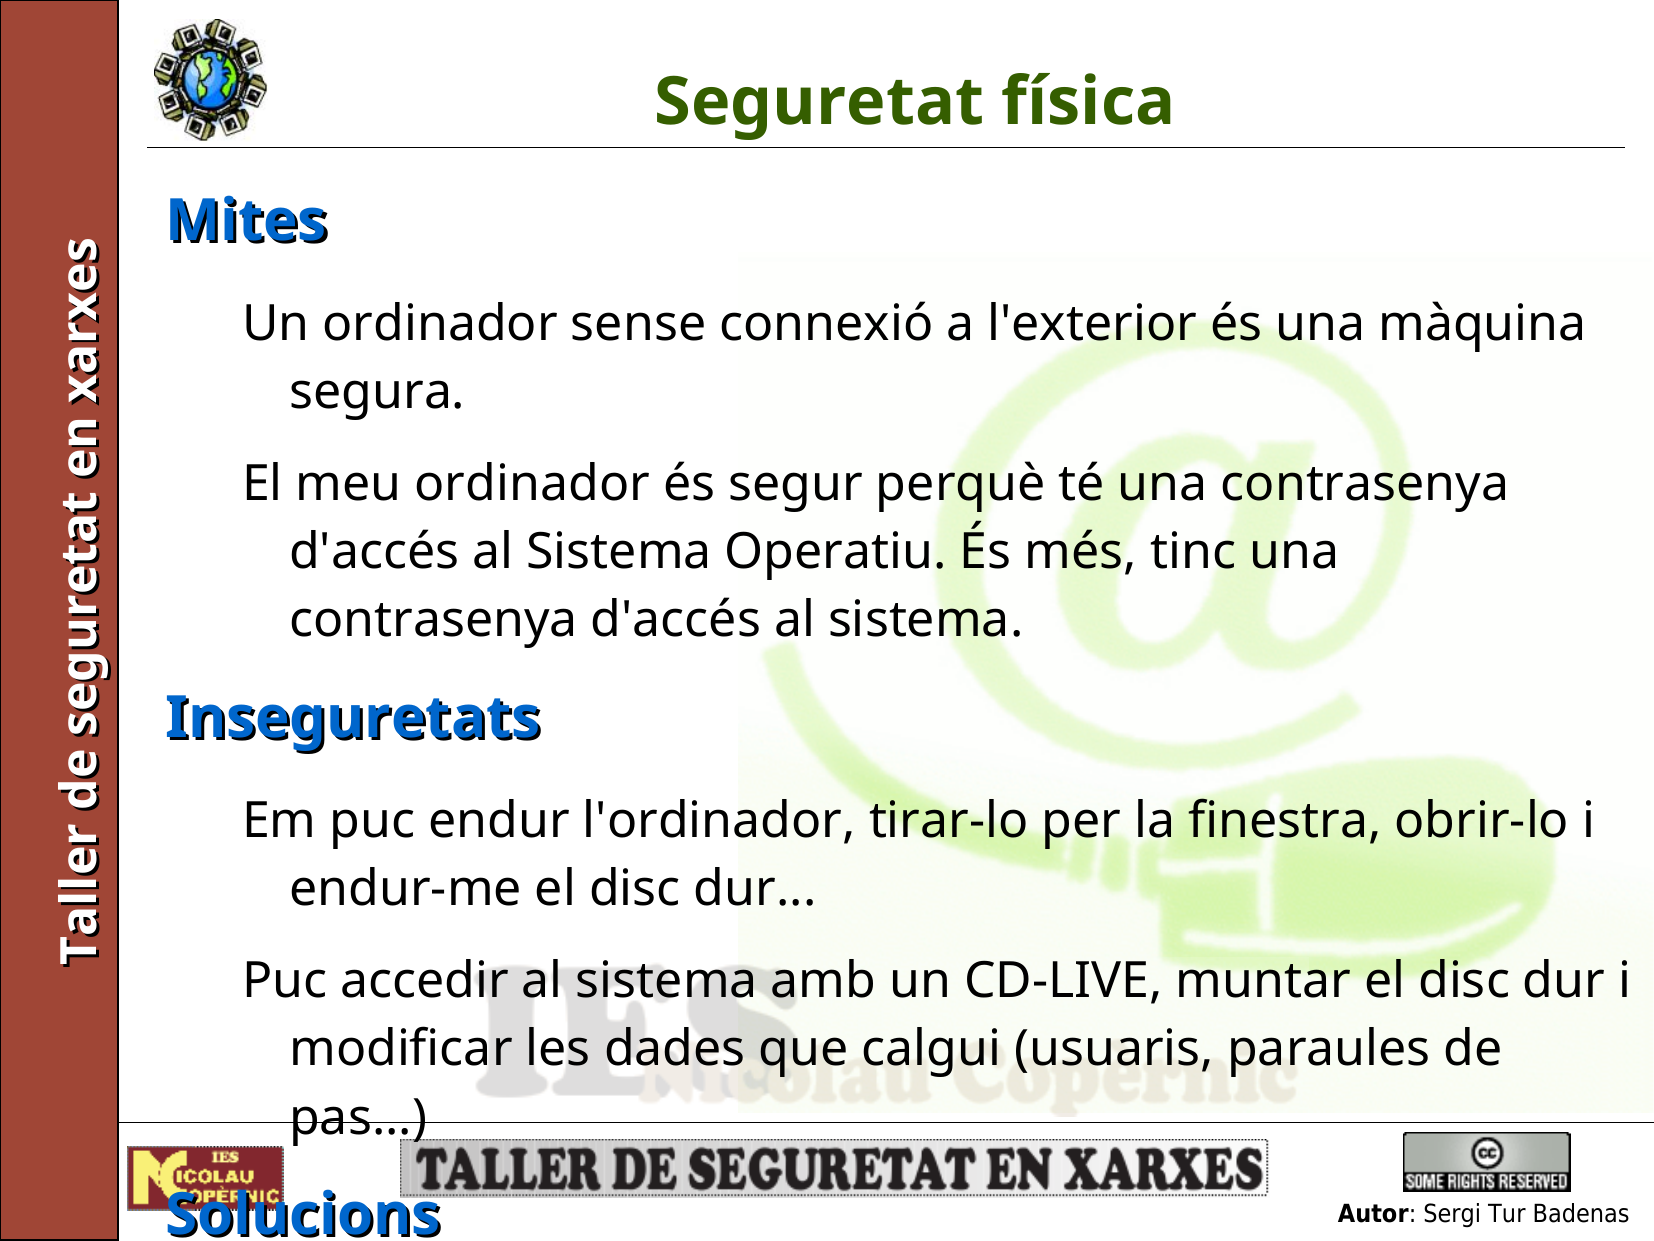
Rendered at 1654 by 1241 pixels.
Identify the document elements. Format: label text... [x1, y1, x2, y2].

picture [400, 1139, 1270, 1198]
list Mites Un ordinador sense connexió a l'exterior és una màquina segura. El meu ordinador és segur perquè té una contrasenya d'accés al Sistema Operatiu. És més, tinc una contrasenya d'accés al sistema. Inseguretats Em puc endur l'ordinador, tirar-lo per la finestra, obrir-lo i endur-me el disc dur... Puc accedir al sistema amb un CD-LIVE, muntar el disc dur i modificar les dades que calgui (usuaris, paraules de pas...) Solucions Controlar l'accés físic al sistema. Xifrar totes les dades del disc. [147, 177, 1636, 1110]
picture [466, 252, 1654, 1117]
picture [1403, 1132, 1571, 1192]
title Seguretat física [171, 56, 1654, 141]
picture [127, 1146, 284, 1211]
picture [154, 19, 268, 142]
